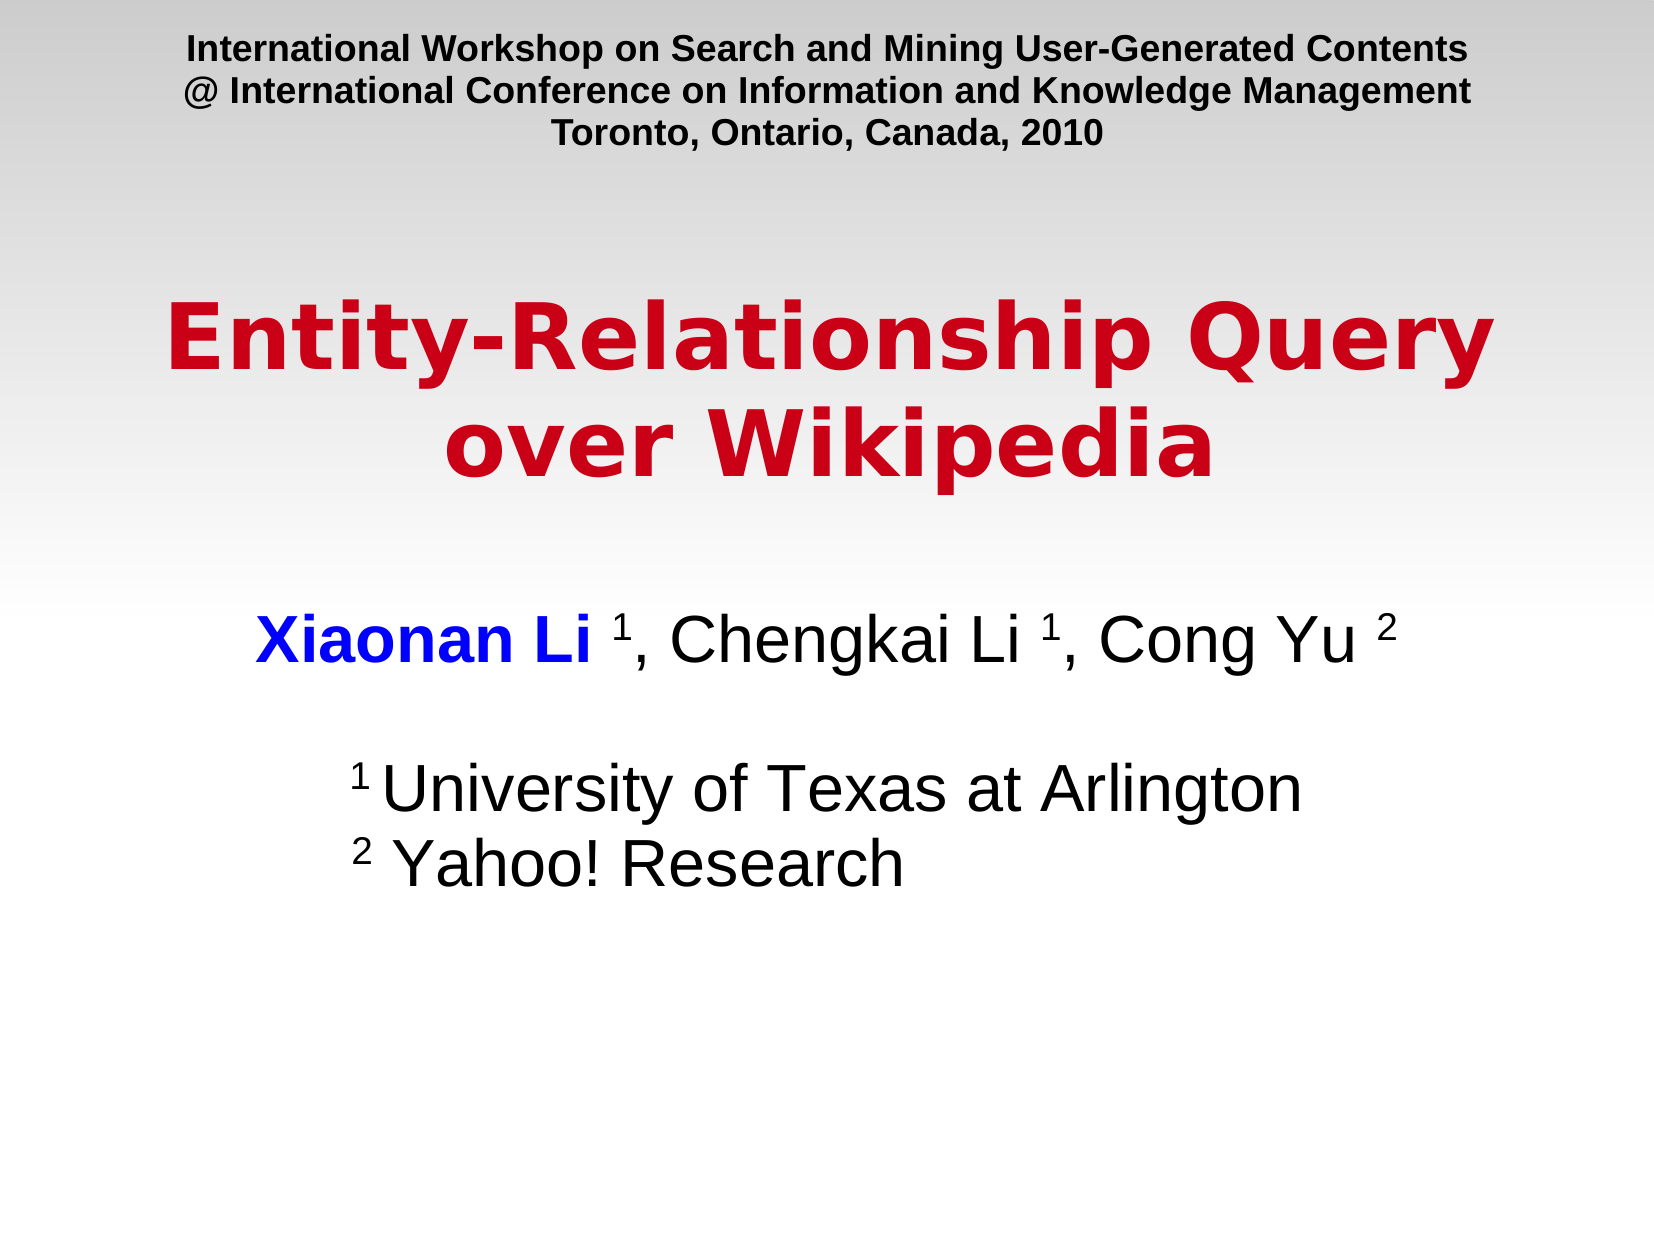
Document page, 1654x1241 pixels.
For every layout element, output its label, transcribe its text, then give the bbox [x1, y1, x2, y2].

title Entity-Relationship Query over Wikipedia [86, 284, 1576, 499]
text_box International Workshop on Search and Mining User-Generated Contents @ International Conference on Information and Knowledge Management Toronto, Ontario, Canada, 2010 [20, 20, 1636, 181]
text_box Xiaonan Li 1, Chengkai Li 1, Cong Yu 2 1 University of Texas at Arlington 2 Yahoo! Research [82, 519, 1571, 984]
